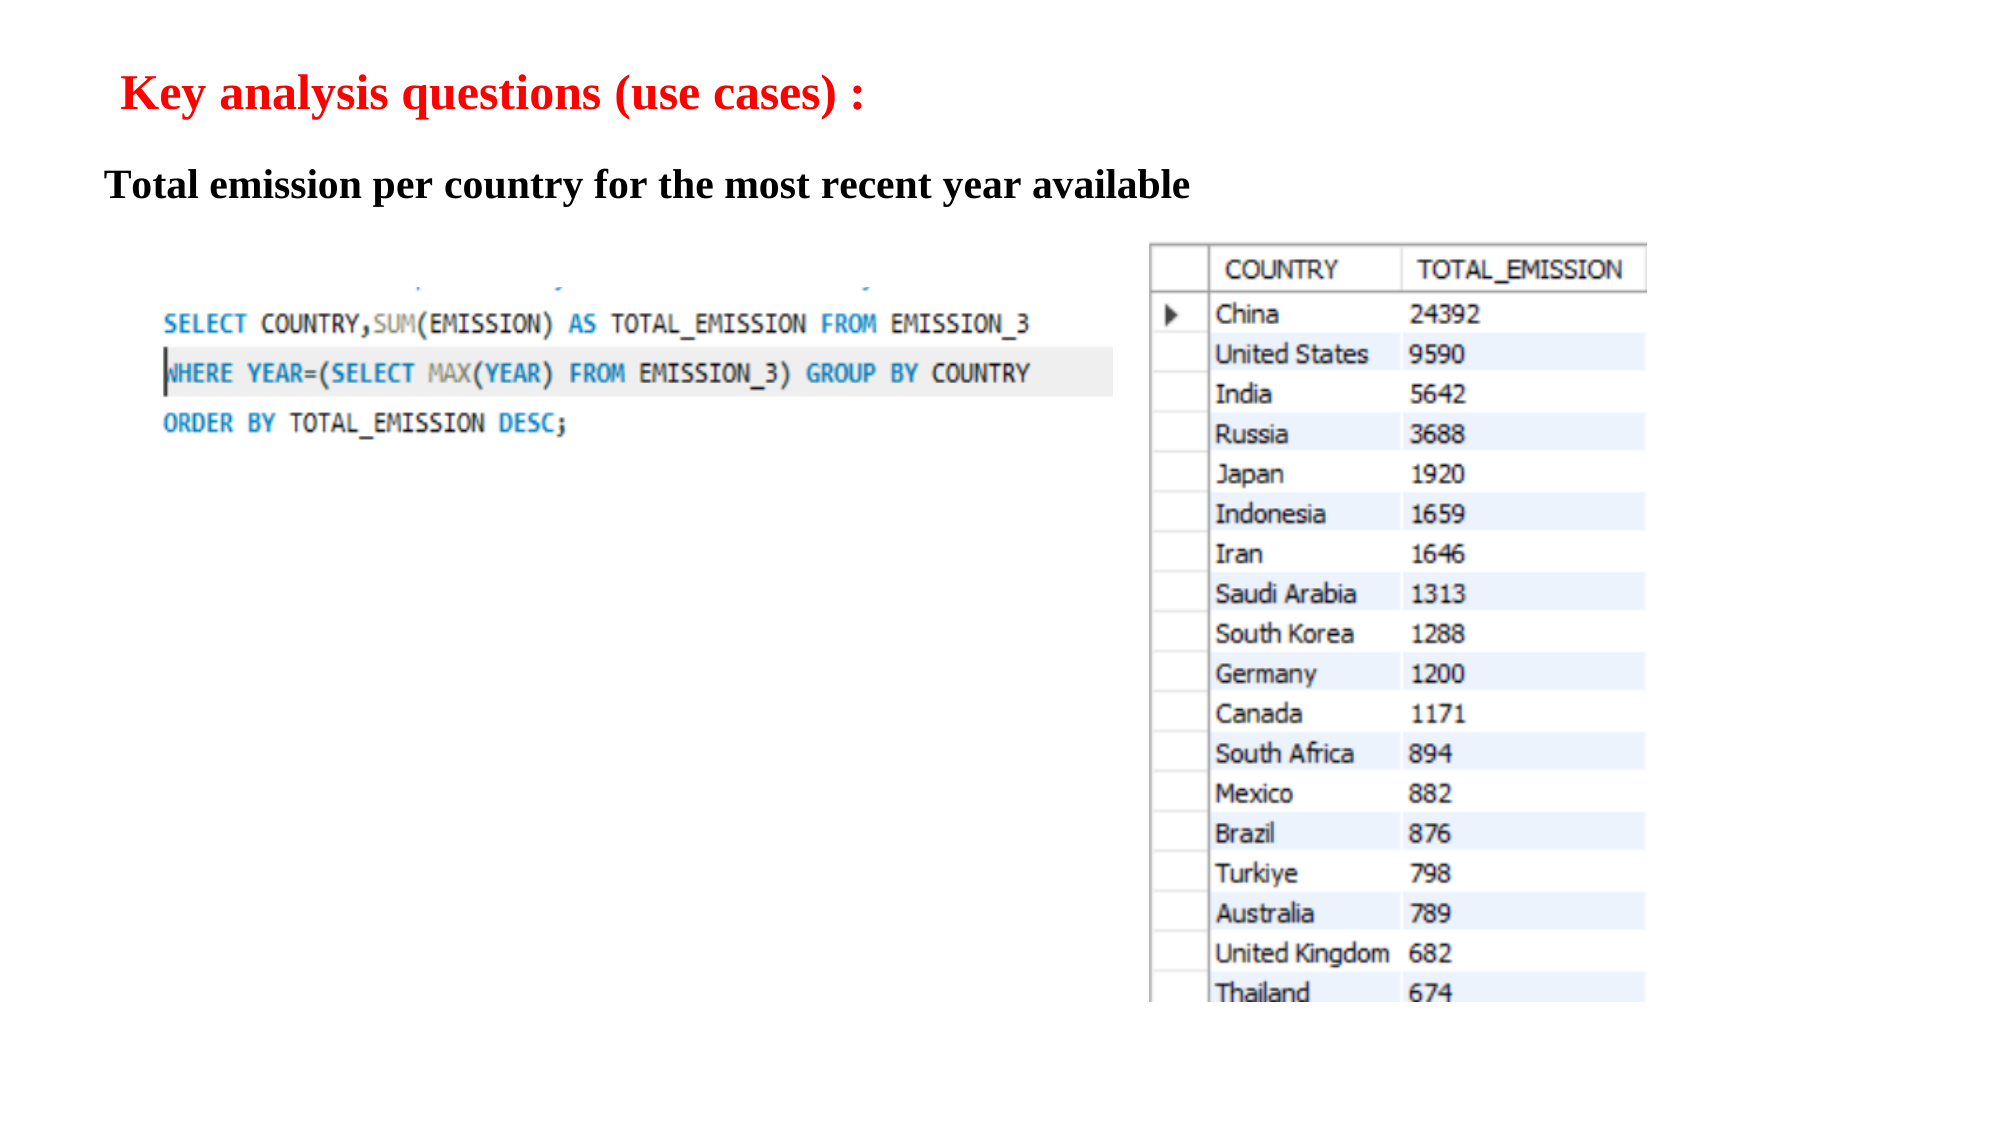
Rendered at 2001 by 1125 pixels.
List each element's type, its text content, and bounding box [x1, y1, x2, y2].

title Key analysis questions (use cases) : [118, 56, 1058, 121]
picture [150, 287, 1113, 457]
text_box Total emission per country for the most recent year available [101, 154, 1674, 208]
picture [1149, 241, 1647, 1002]
